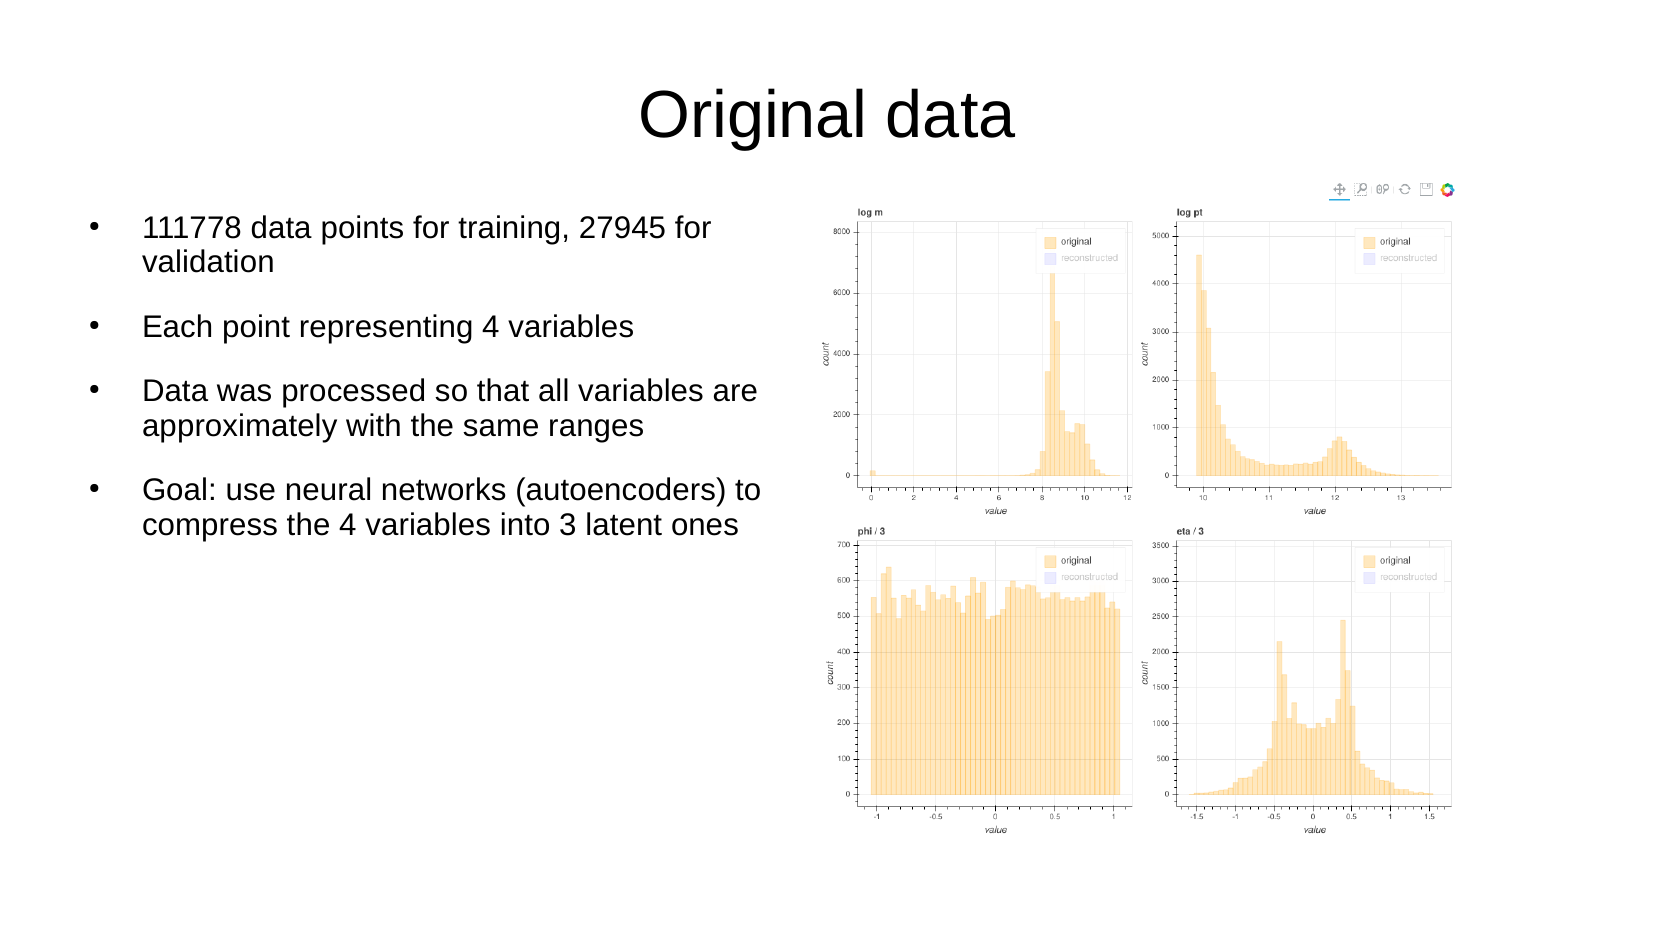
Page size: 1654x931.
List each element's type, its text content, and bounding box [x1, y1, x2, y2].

picture [816, 179, 1501, 838]
list 111778 data points for training, 27945 for validation Each point representing 4 variables Data was processed so that all variables are approximately with the same ranges Goal: use neural networks (autoencoders) to compress the 4 variables into 3 latent ones [71, 210, 798, 750]
title Original data [82, 37, 1571, 193]
